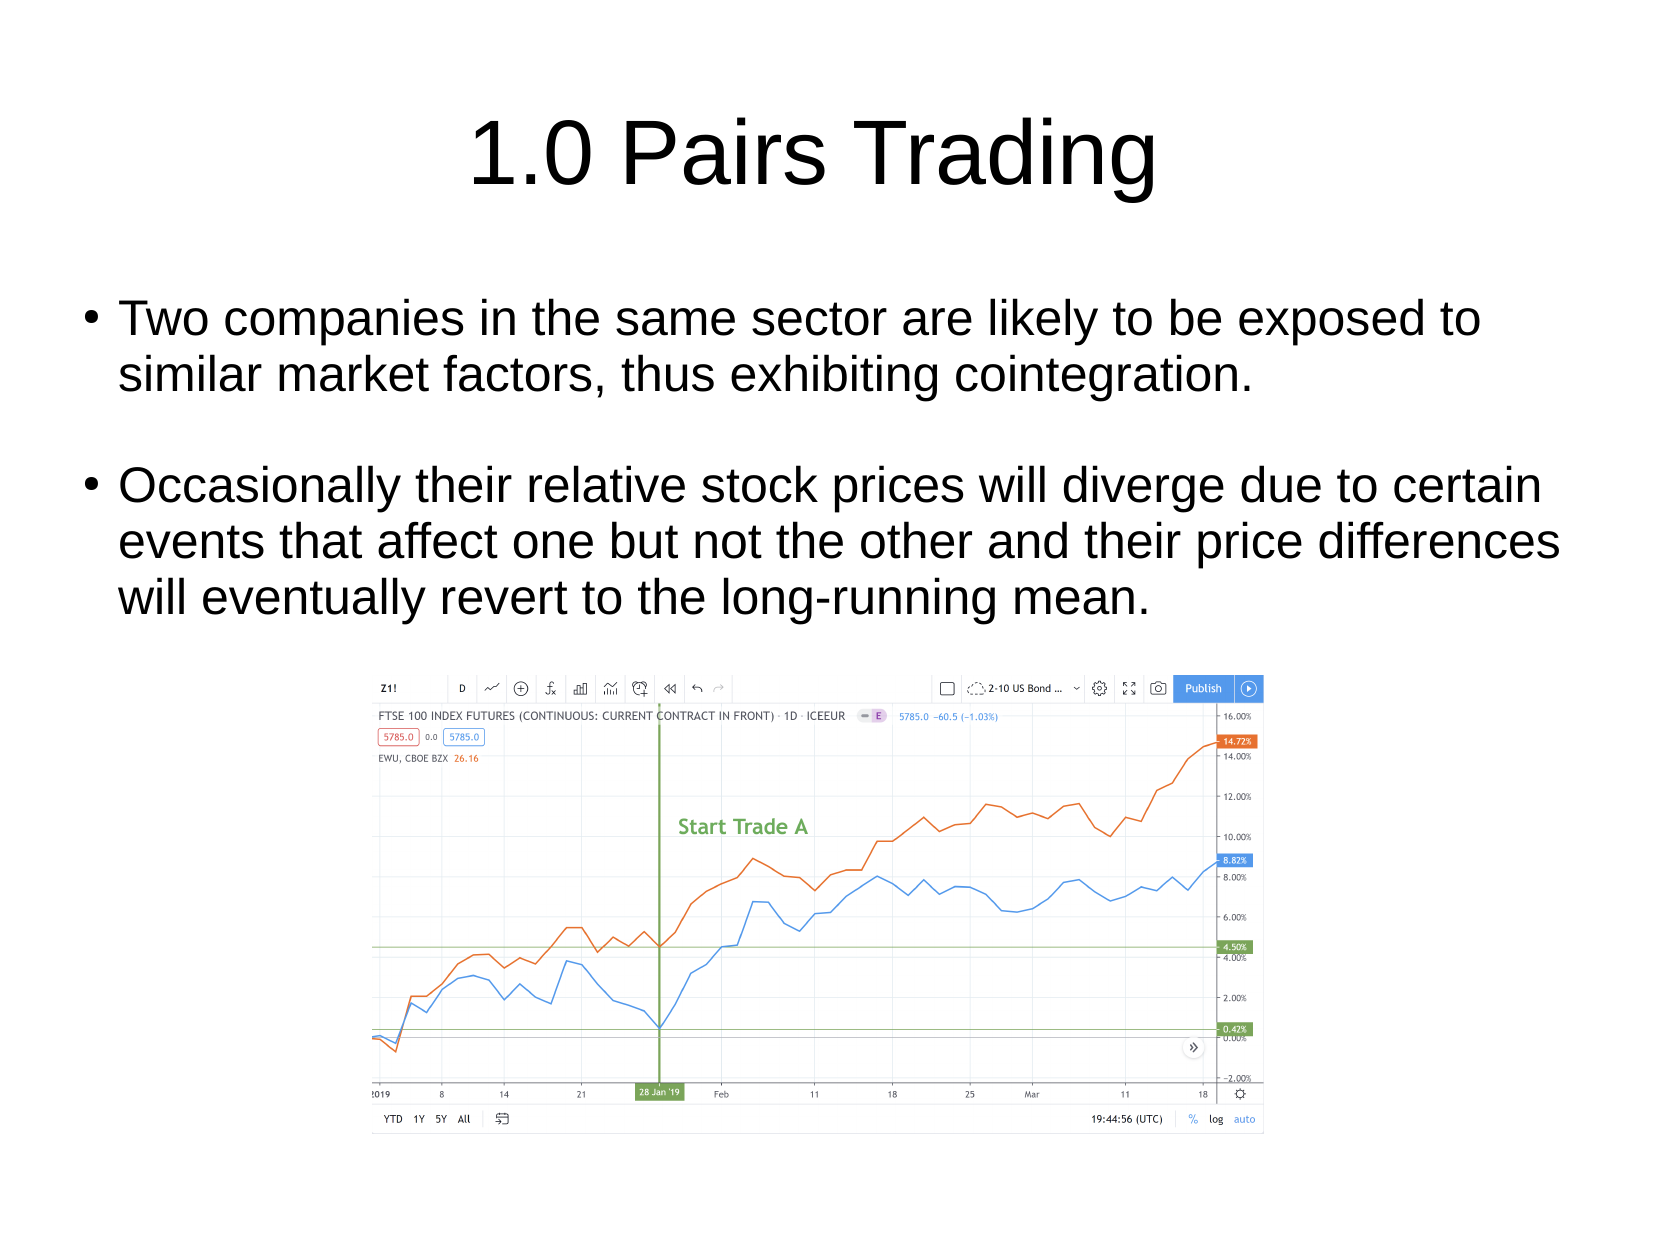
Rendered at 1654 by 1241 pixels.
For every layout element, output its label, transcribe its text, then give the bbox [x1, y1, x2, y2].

text_box Two companies in the same sector are likely to be exposed to similar market factors, thus exhibiting cointegration. Occasionally their relative stock prices will diverge due to certain events that affect one but not the other and their price differences will eventually revert to the long-running mean. [82, 290, 1571, 1109]
title 1.0 Pairs Trading [82, 49, 1571, 257]
picture [372, 675, 1264, 1134]
